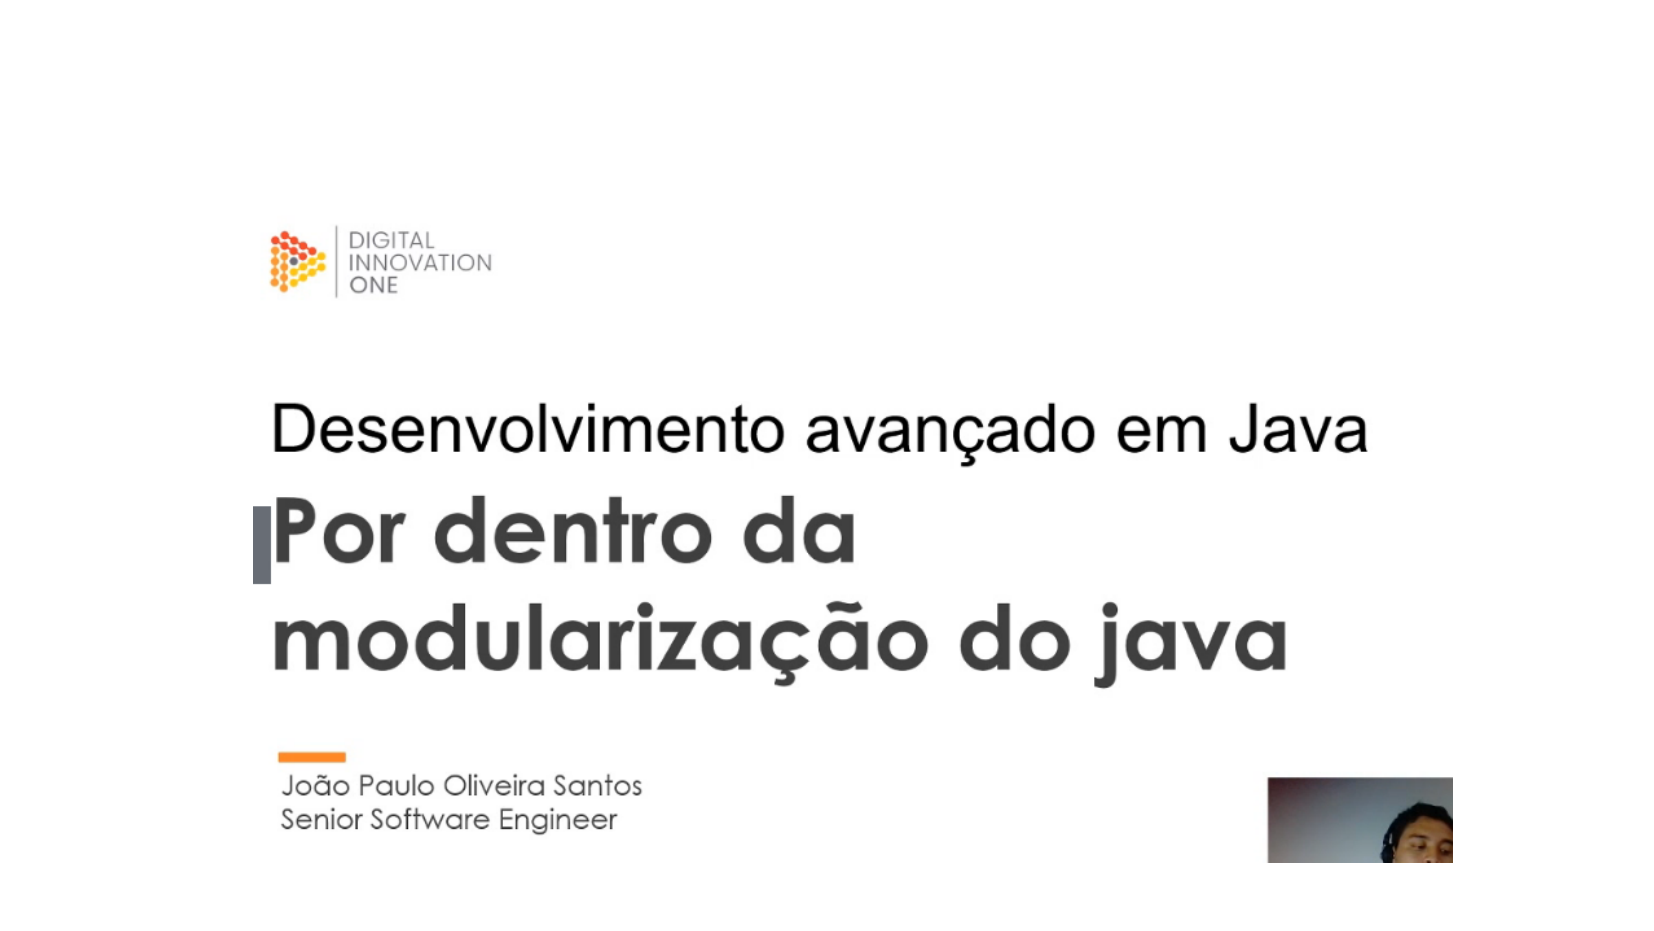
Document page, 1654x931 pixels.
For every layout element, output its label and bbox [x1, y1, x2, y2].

picture [253, 212, 1453, 863]
